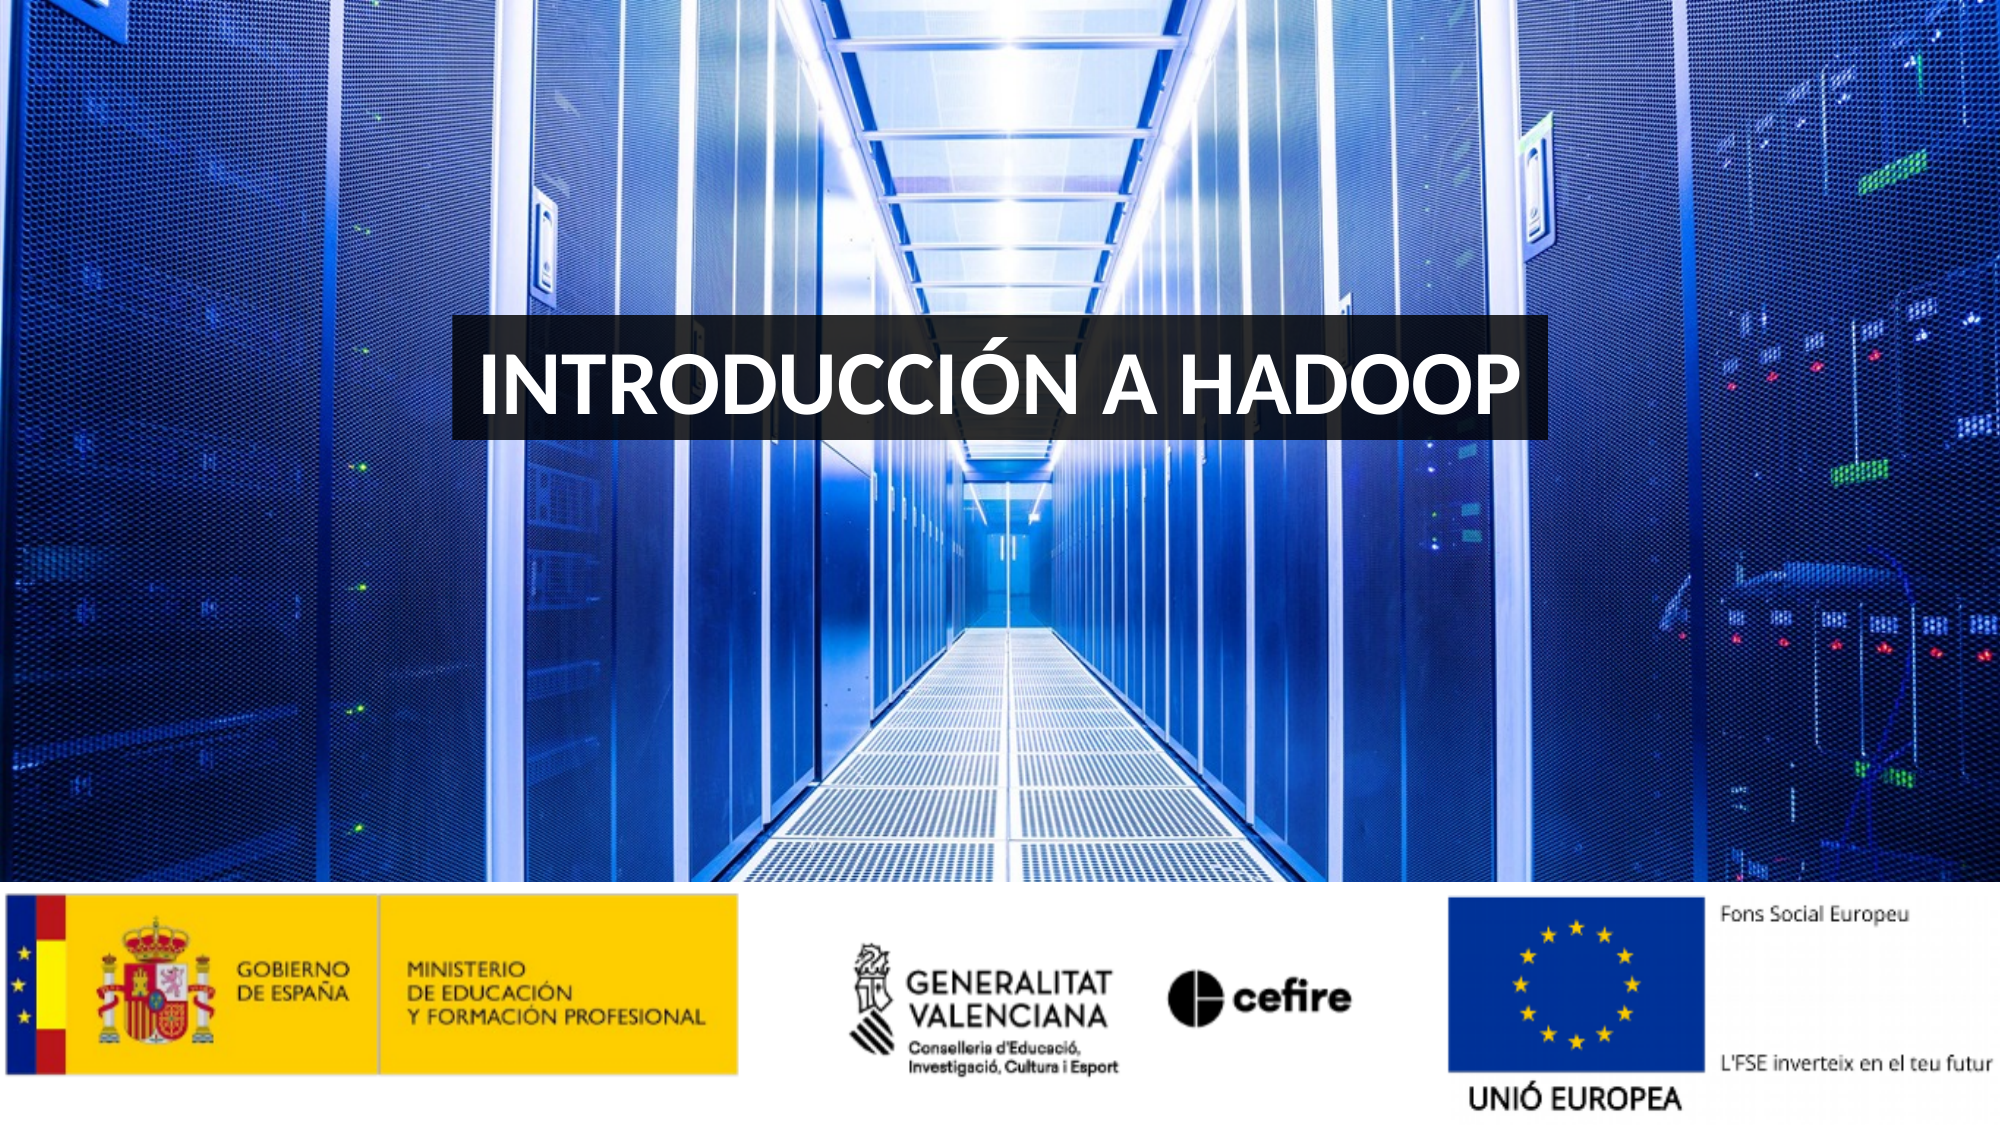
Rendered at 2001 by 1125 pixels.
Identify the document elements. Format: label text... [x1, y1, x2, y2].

picture [0, 0, 2000, 1125]
text_box INTRODUCCIÓN A HADOOP [452, 315, 1548, 440]
